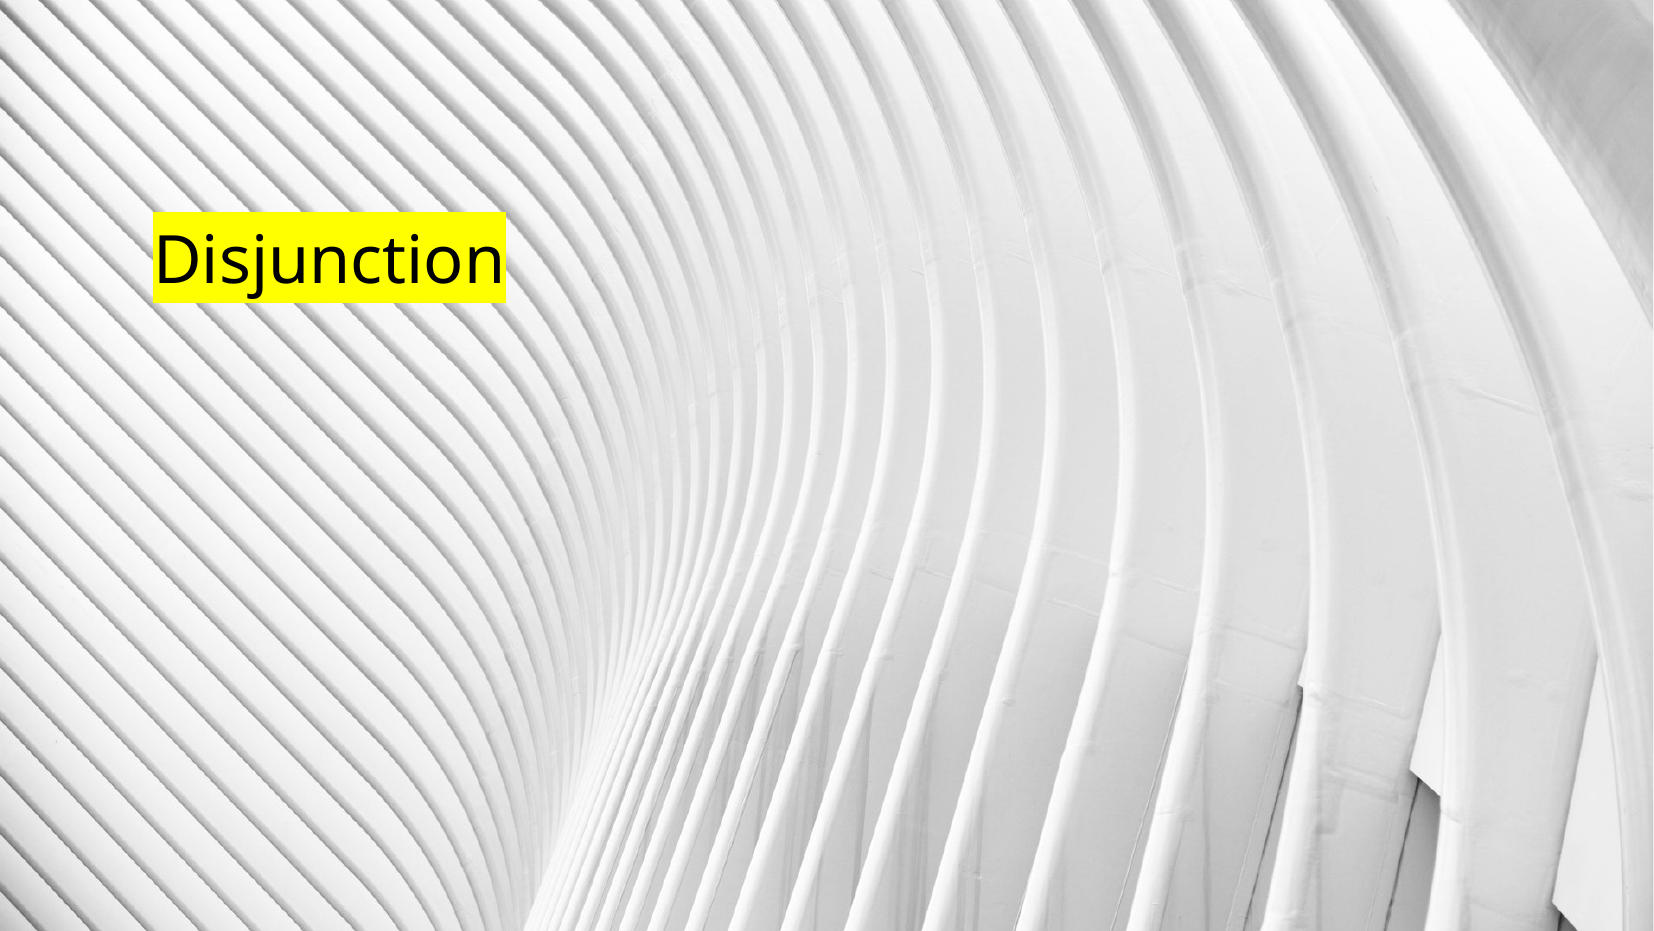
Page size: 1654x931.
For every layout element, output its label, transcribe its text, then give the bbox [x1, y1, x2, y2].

list Disjunction [82, 217, 1571, 839]
picture [0, 0, 1654, 931]
